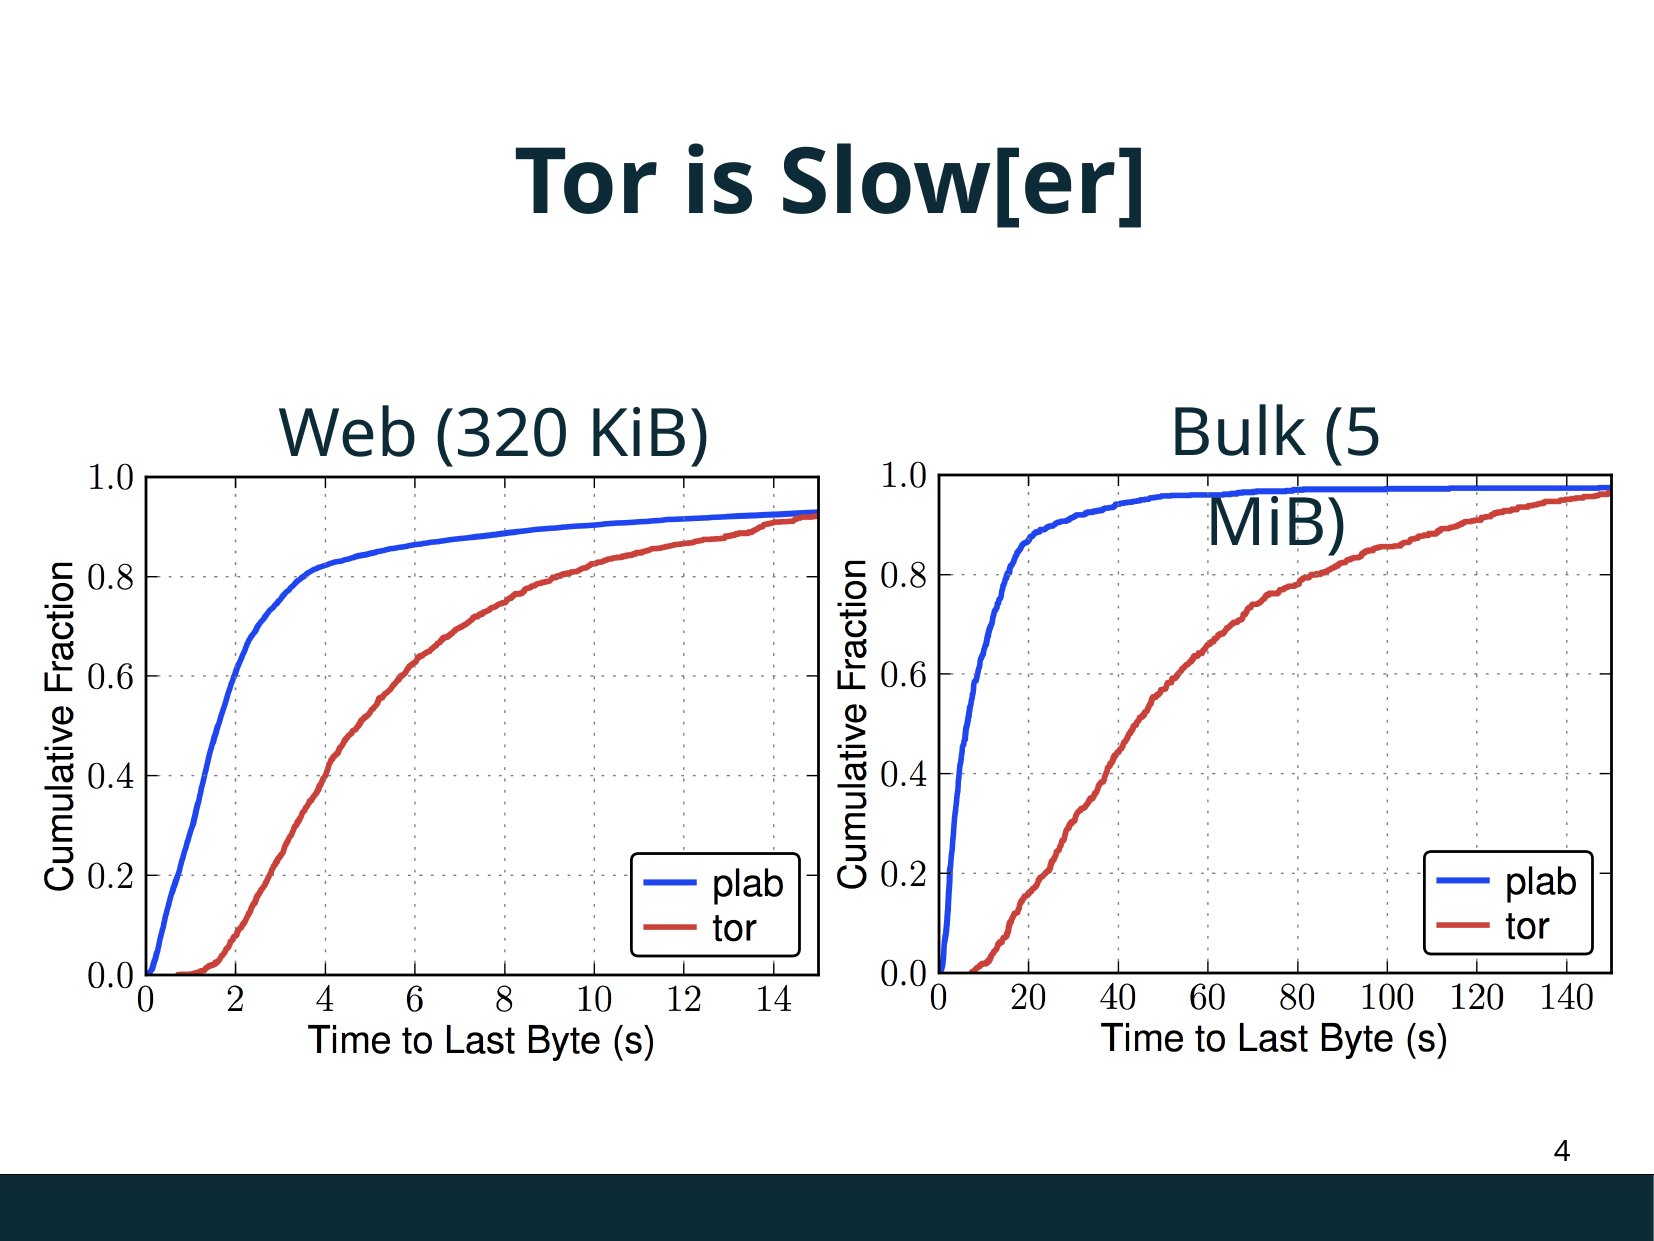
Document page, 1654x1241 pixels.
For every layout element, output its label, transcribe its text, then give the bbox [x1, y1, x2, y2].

text_box Web (320 KiB) [262, 377, 727, 470]
picture [31, 450, 1644, 1067]
text_box Bulk (5 MiB) [1081, 376, 1471, 468]
title Tor is Slow[er] [86, 74, 1575, 282]
